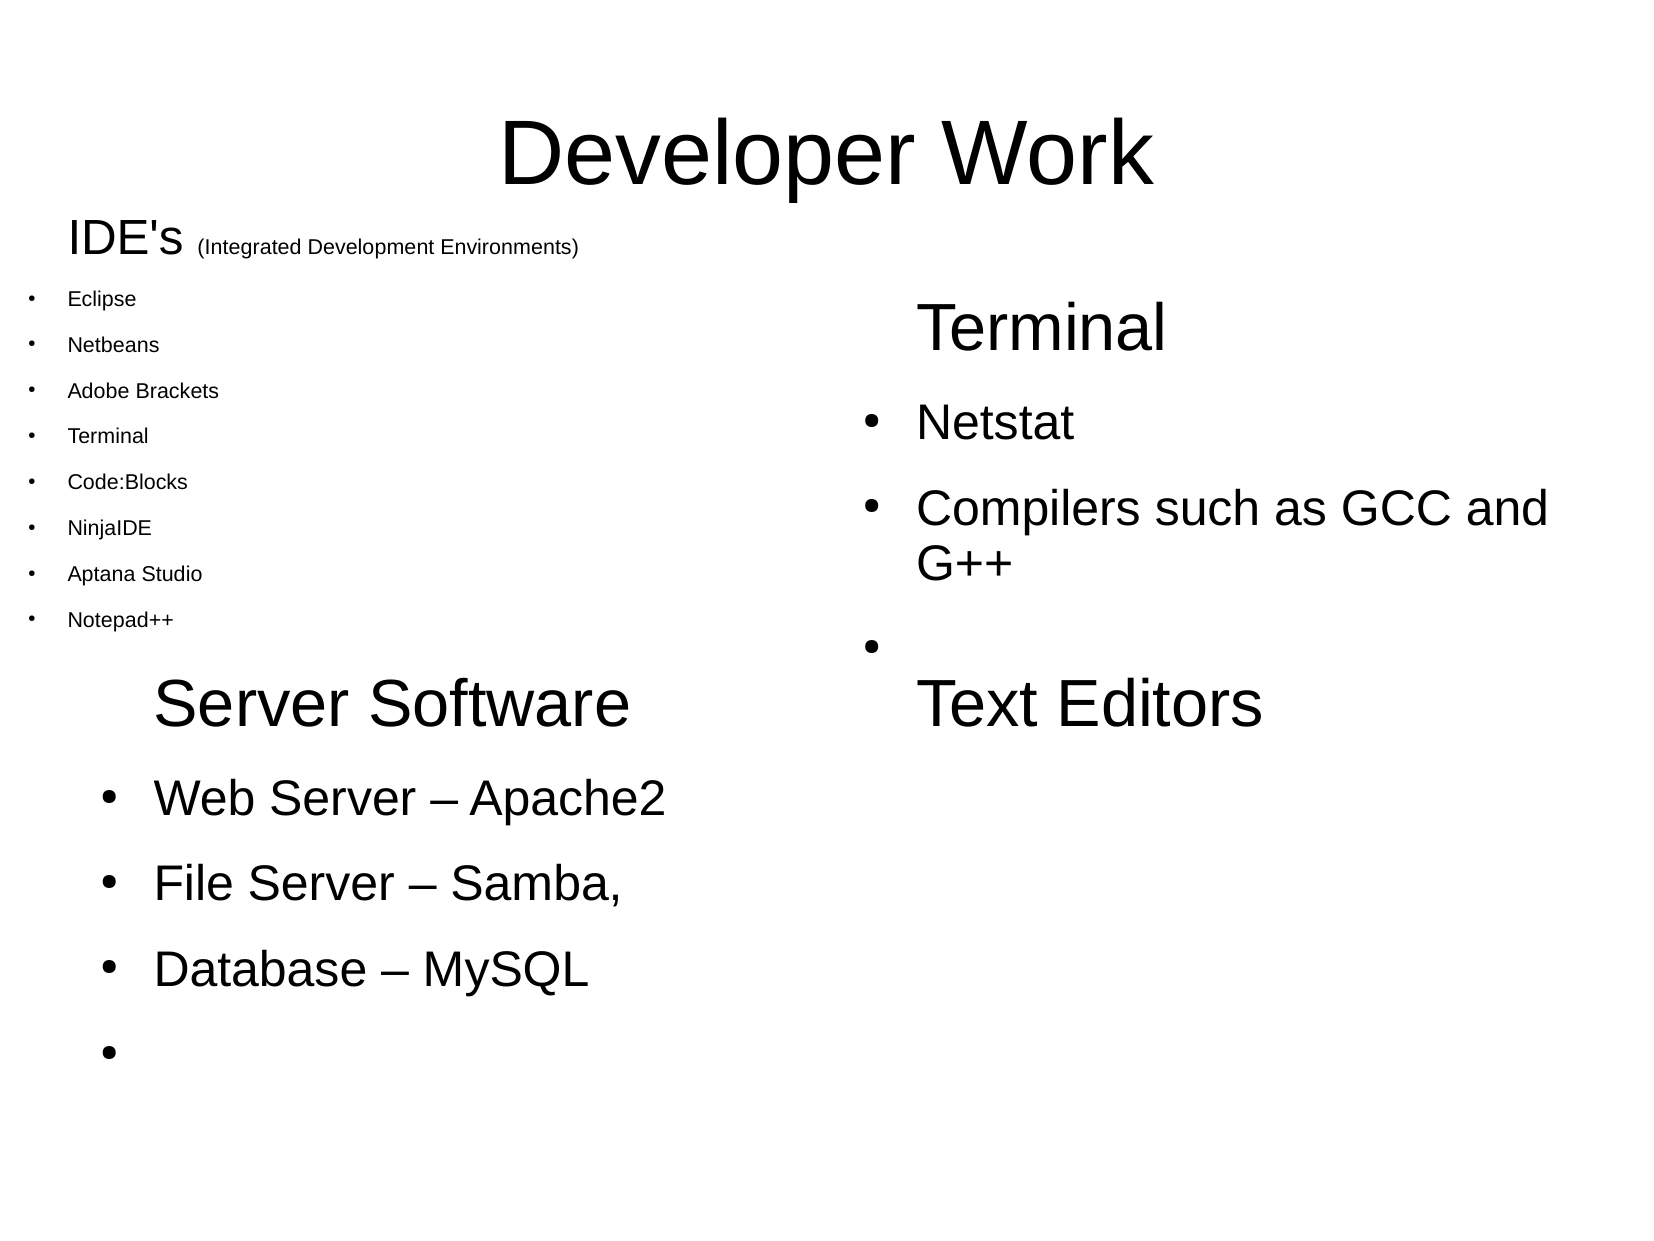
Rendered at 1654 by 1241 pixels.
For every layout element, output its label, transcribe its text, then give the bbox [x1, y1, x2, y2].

title Developer Work [82, 49, 1571, 257]
list IDE's (Integrated Development Environments) Eclipse Netbeans Adobe Brackets Terminal Code:Blocks NinjaIDE Aptana Studio Notepad++ [15, 210, 809, 634]
list Server Software Web Server – Apache2 File Server – Samba, Database – MySQL [82, 665, 809, 1009]
list Text Editors [845, 665, 1572, 1009]
list Terminal Netstat Compilers such as GCC and G++ [845, 290, 1572, 634]
